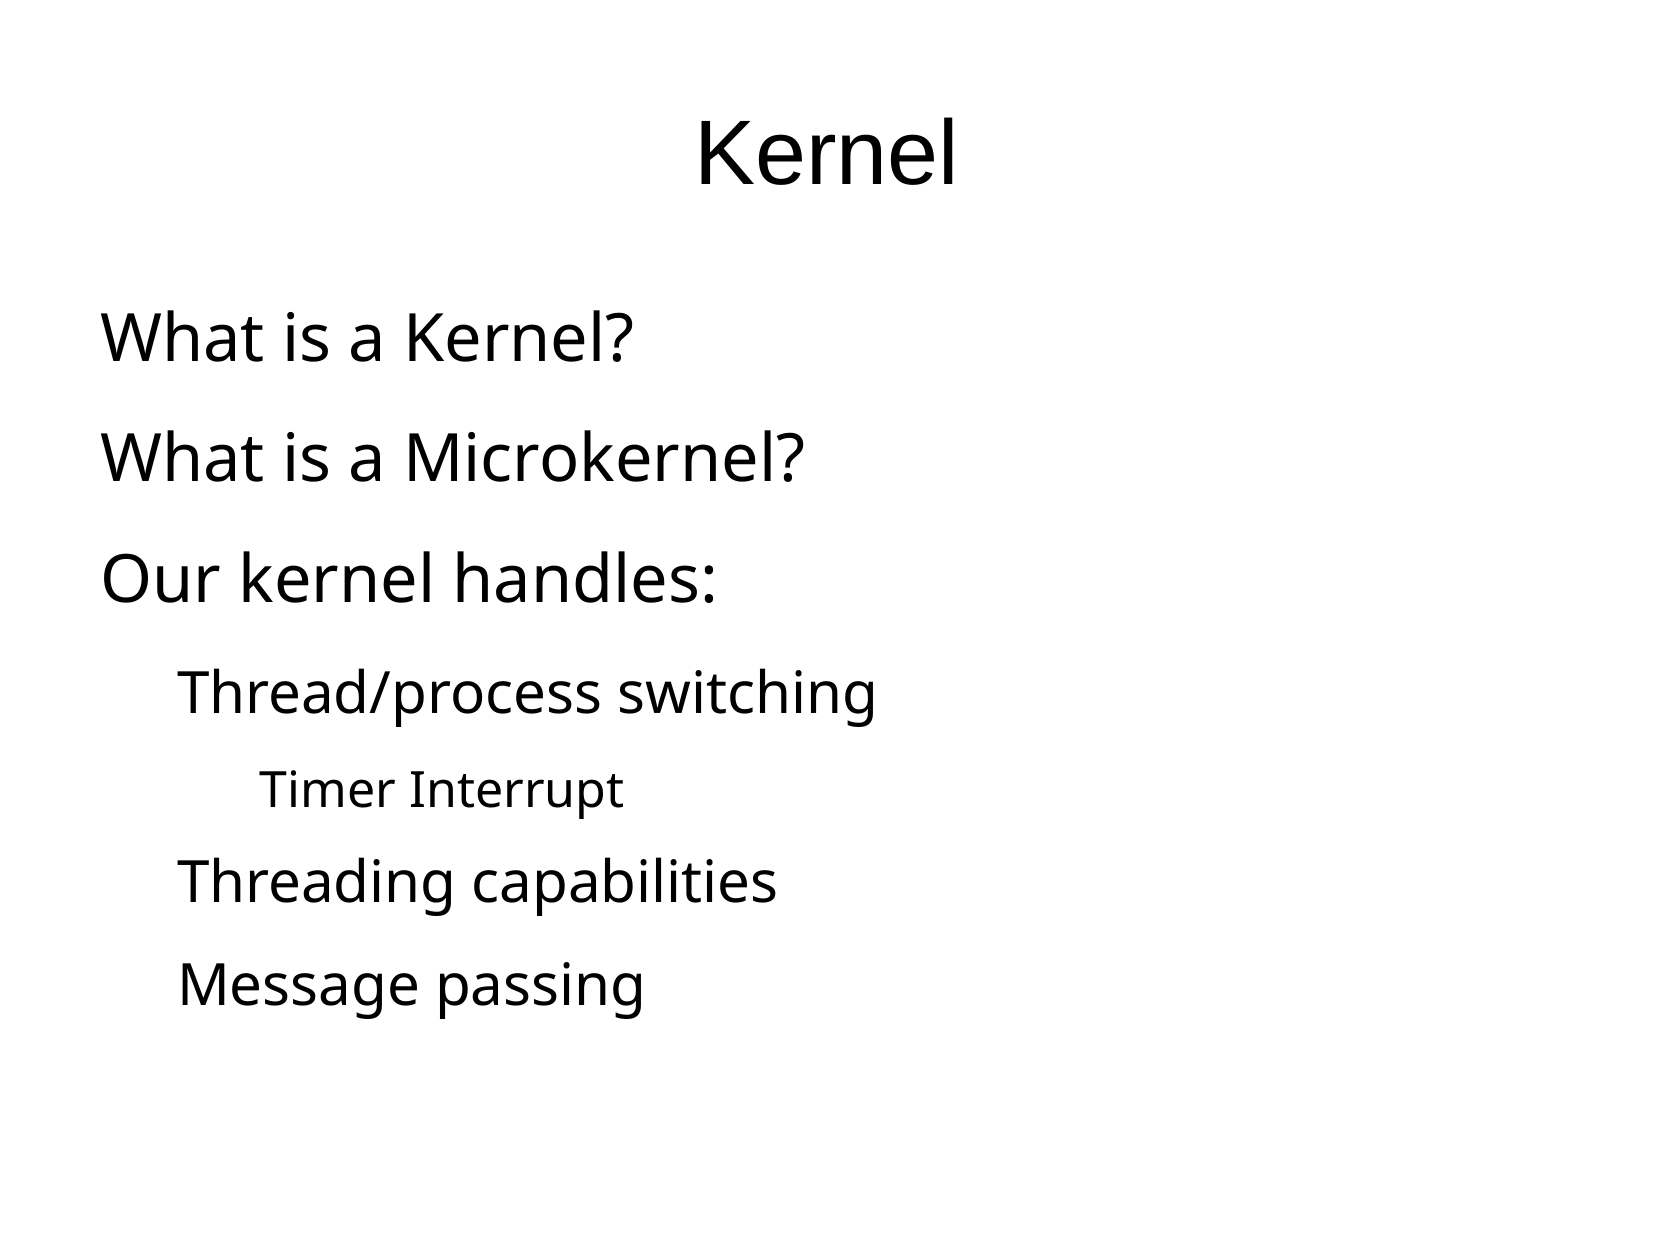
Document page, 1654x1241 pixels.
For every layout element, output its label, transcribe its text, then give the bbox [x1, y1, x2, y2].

title Kernel [82, 49, 1571, 257]
list What is a Kernel? What is a Microkernel? Our kernel handles: Thread/process switching Timer Interrupt Threading capabilities Message passing [82, 290, 1571, 1094]
